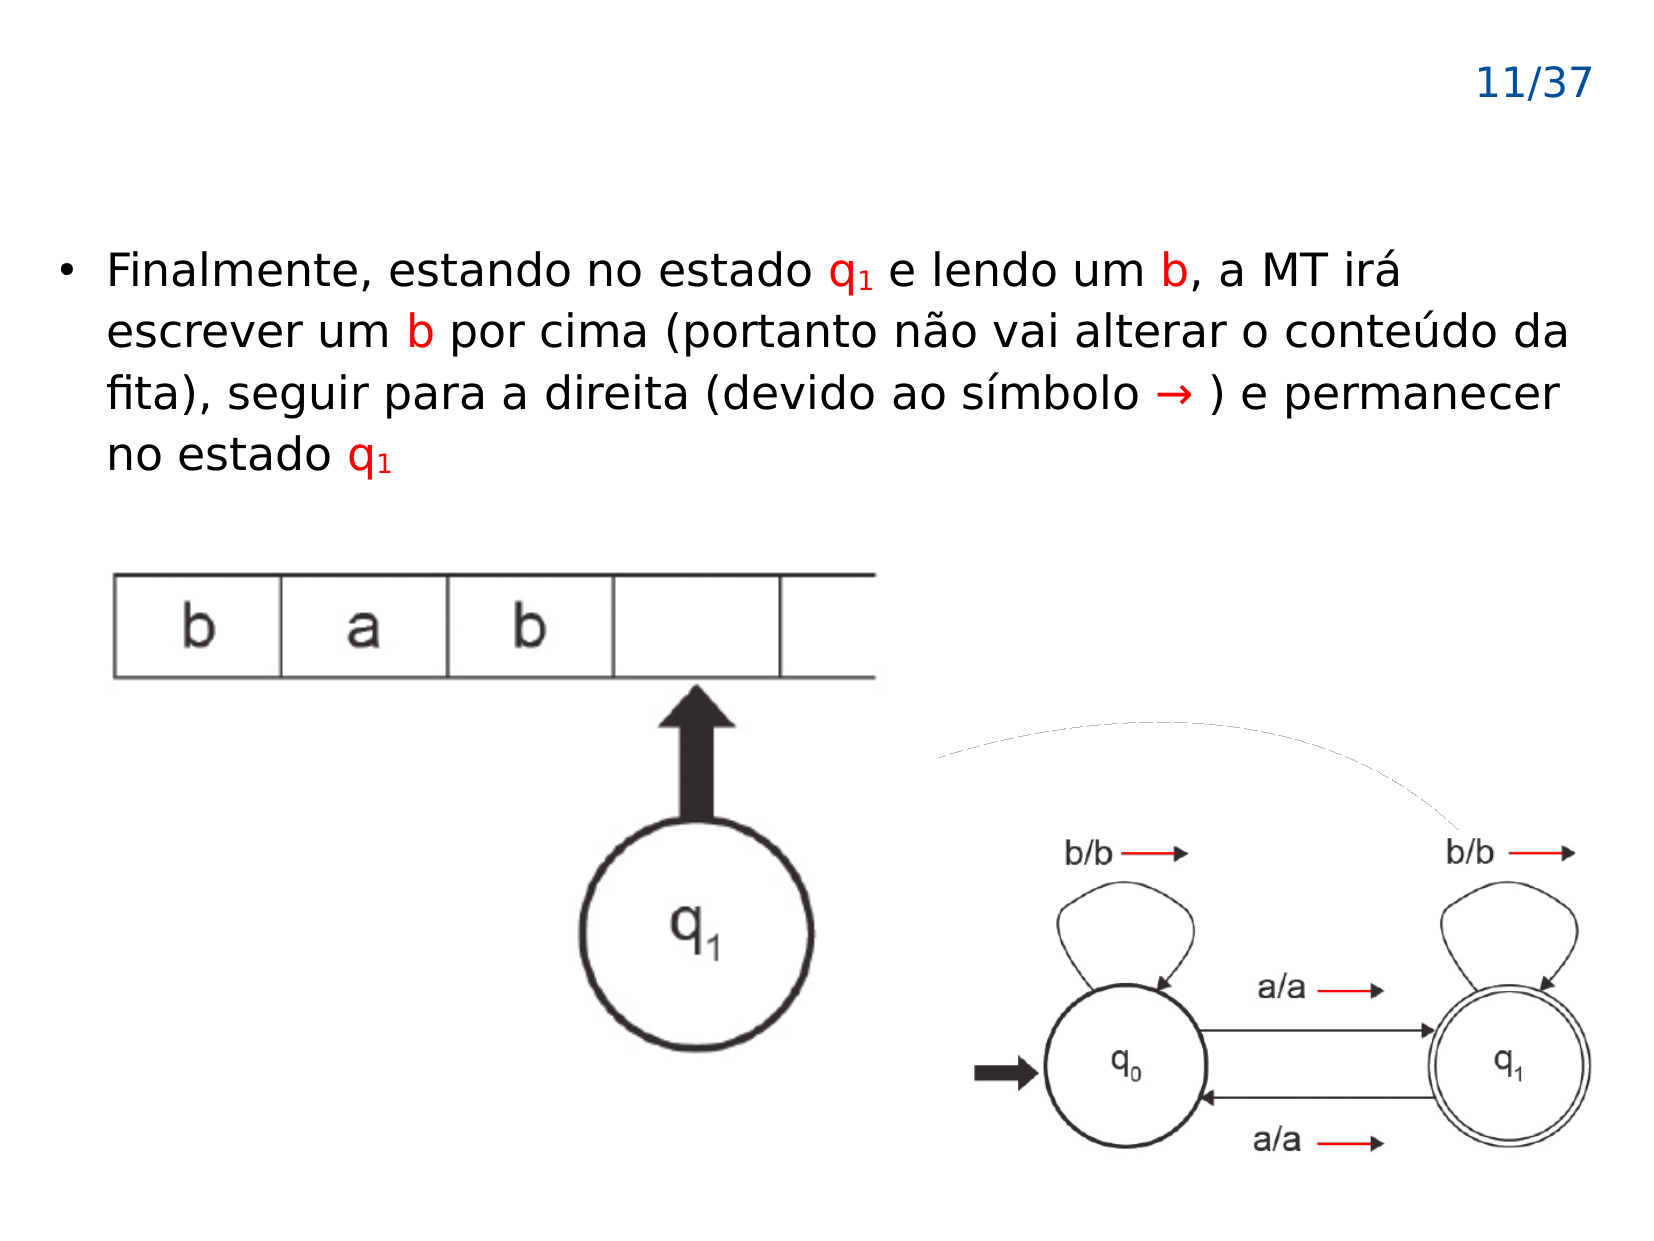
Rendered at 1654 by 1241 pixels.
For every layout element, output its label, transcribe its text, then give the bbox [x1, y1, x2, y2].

picture [972, 829, 1595, 1158]
picture [103, 563, 888, 1058]
list Finalmente, estando no estado q1 e lendo um b, a MT irá escrever um b por cima (portanto não vai alterar o conteúdo da fita), seguir para a direita (devido ao símbolo → ) e permanecer no estado q1 [59, 236, 1595, 1211]
